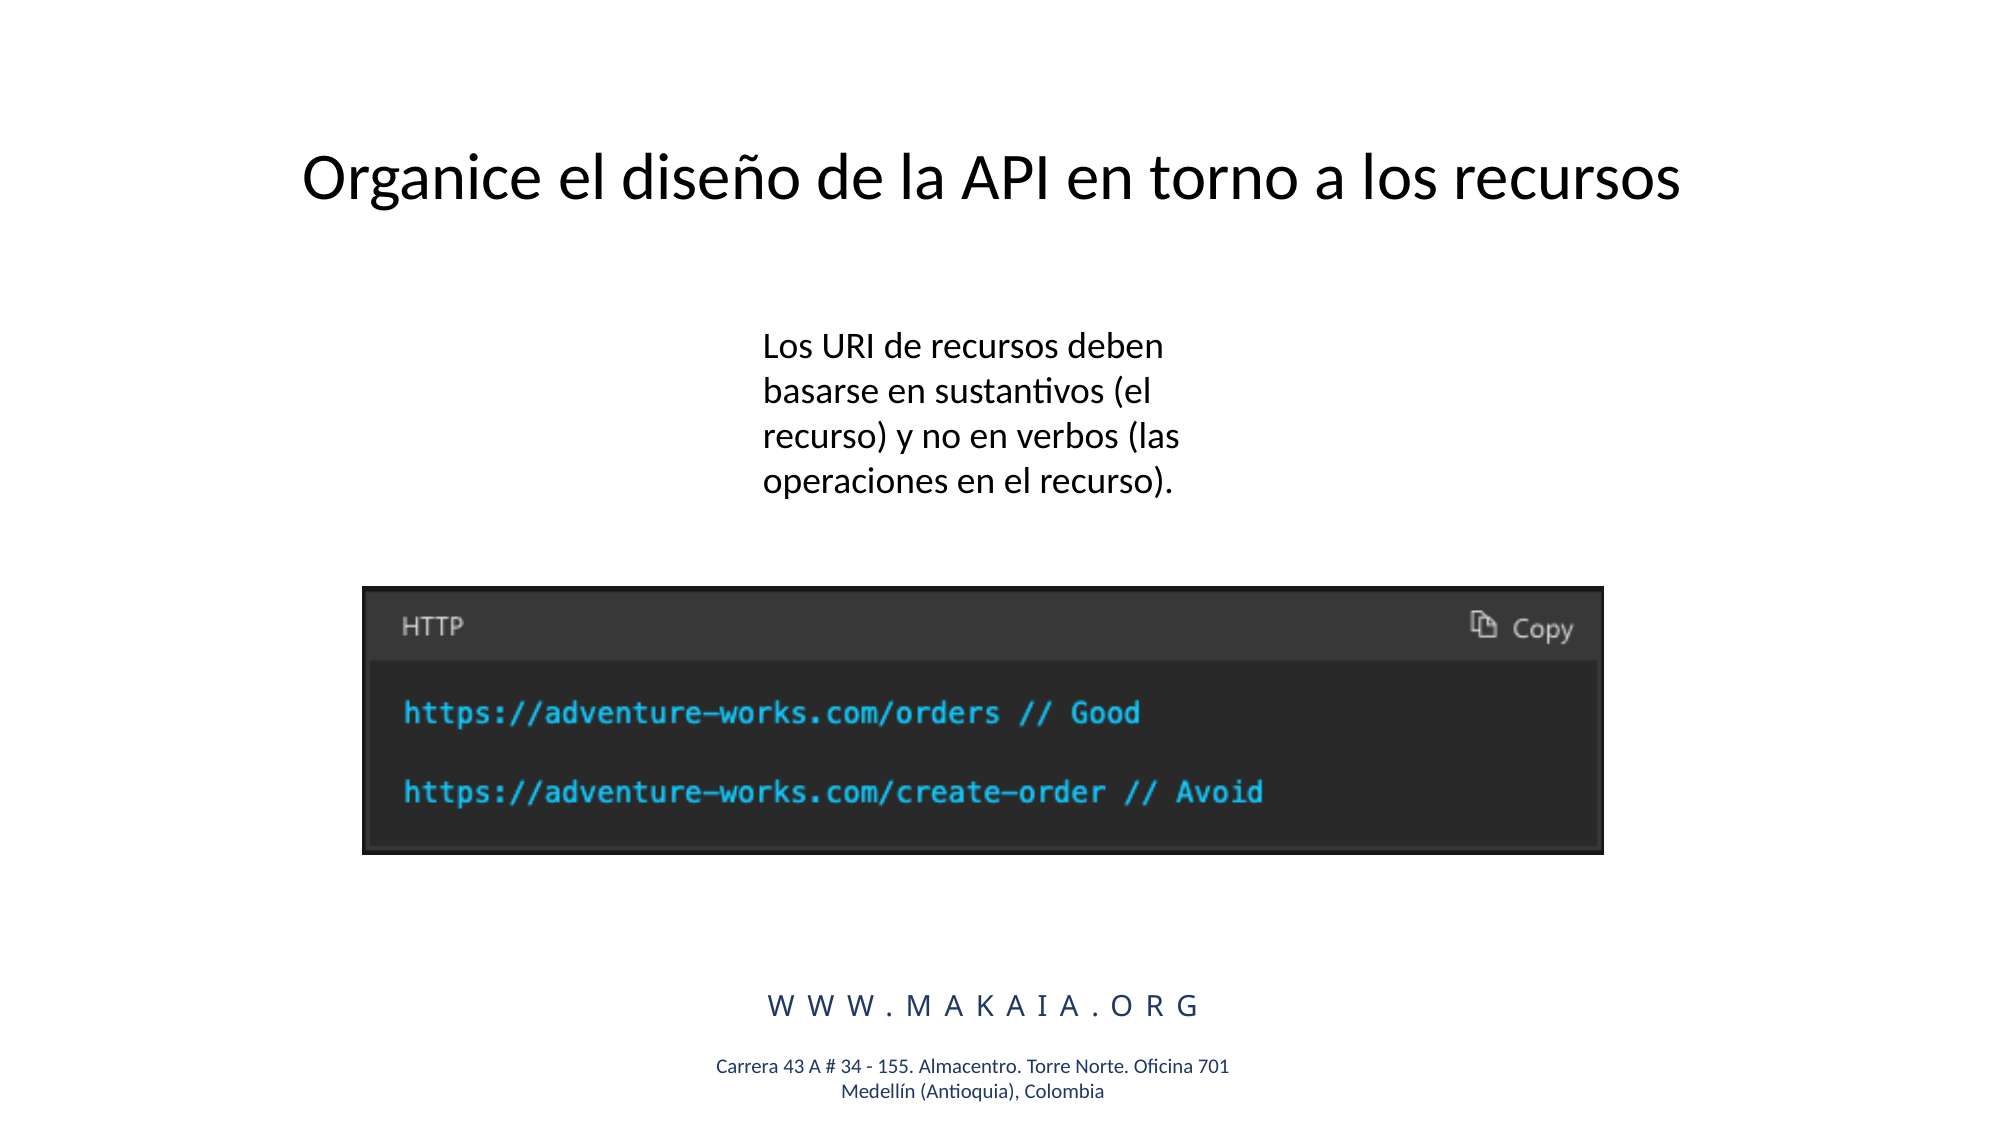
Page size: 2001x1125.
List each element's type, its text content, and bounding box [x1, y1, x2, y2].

picture [362, 586, 1604, 855]
text_box Organice el diseño de la API en torno a los recursos [287, 125, 1713, 222]
text_box WWW.MAKAIA.ORG [489, 980, 1477, 1031]
text_box Los URI de recursos deben basarse en sustantivos (el recurso) y no en verbos (las operaciones en el recurso). [747, 313, 1198, 511]
text_box Carrera 43 A # 34 - 155. Almacentro. Torre Norte. Oficina 701 Medellín (Antioquia), Colombia [425, 1045, 1521, 1111]
